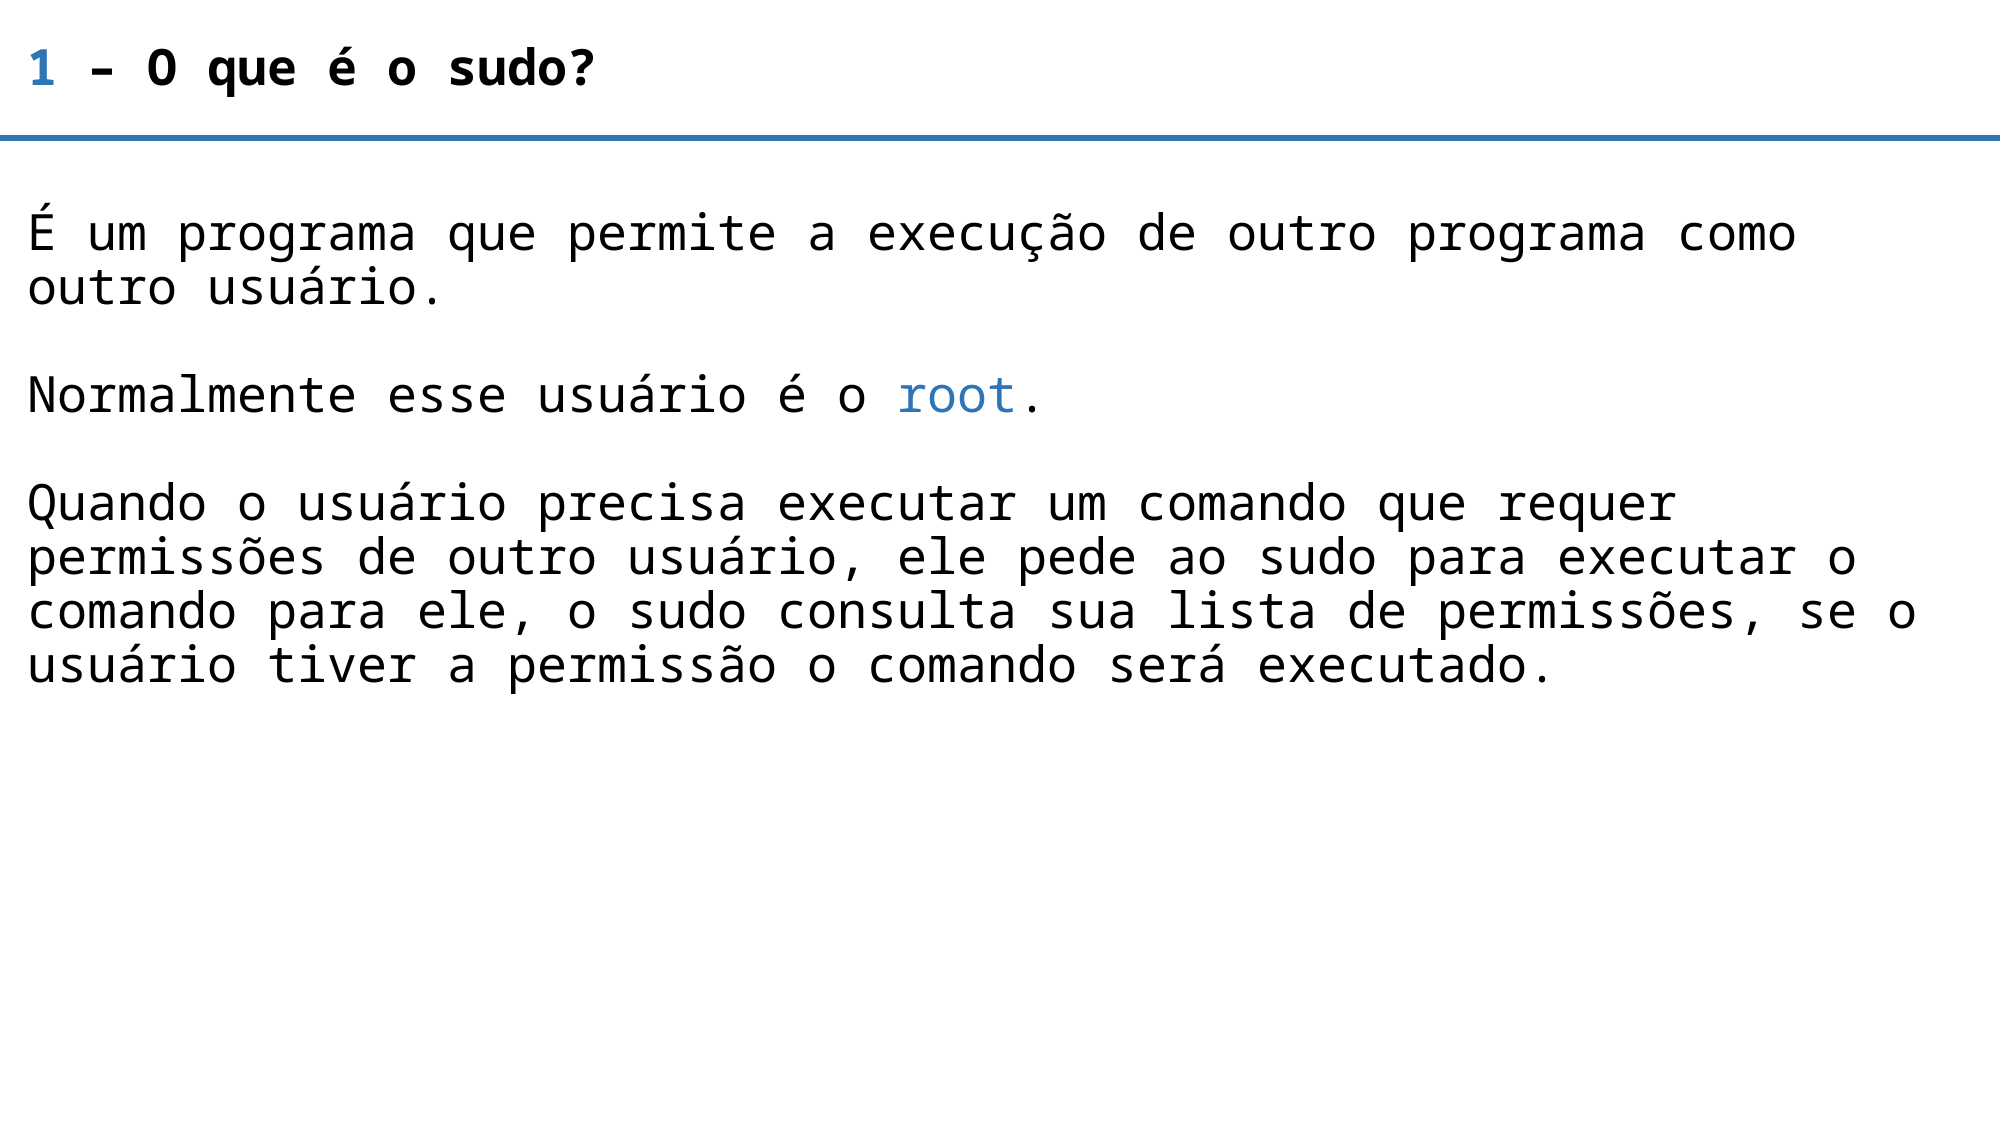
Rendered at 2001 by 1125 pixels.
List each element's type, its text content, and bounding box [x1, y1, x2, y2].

title É um programa que permite a execução de outro programa como outro usuário. Normalmente esse usuário é o root. Quando o usuário precisa executar um comando que requer permissões de outro usuário, ele pede ao sudo para executar o comando para ele, o sudo consulta sua lista de permissões, se o usuário tiver a permissão o comando será executado. [12, 200, 1986, 1109]
text_box 1 – O que é o sudo? [12, 14, 1513, 125]
